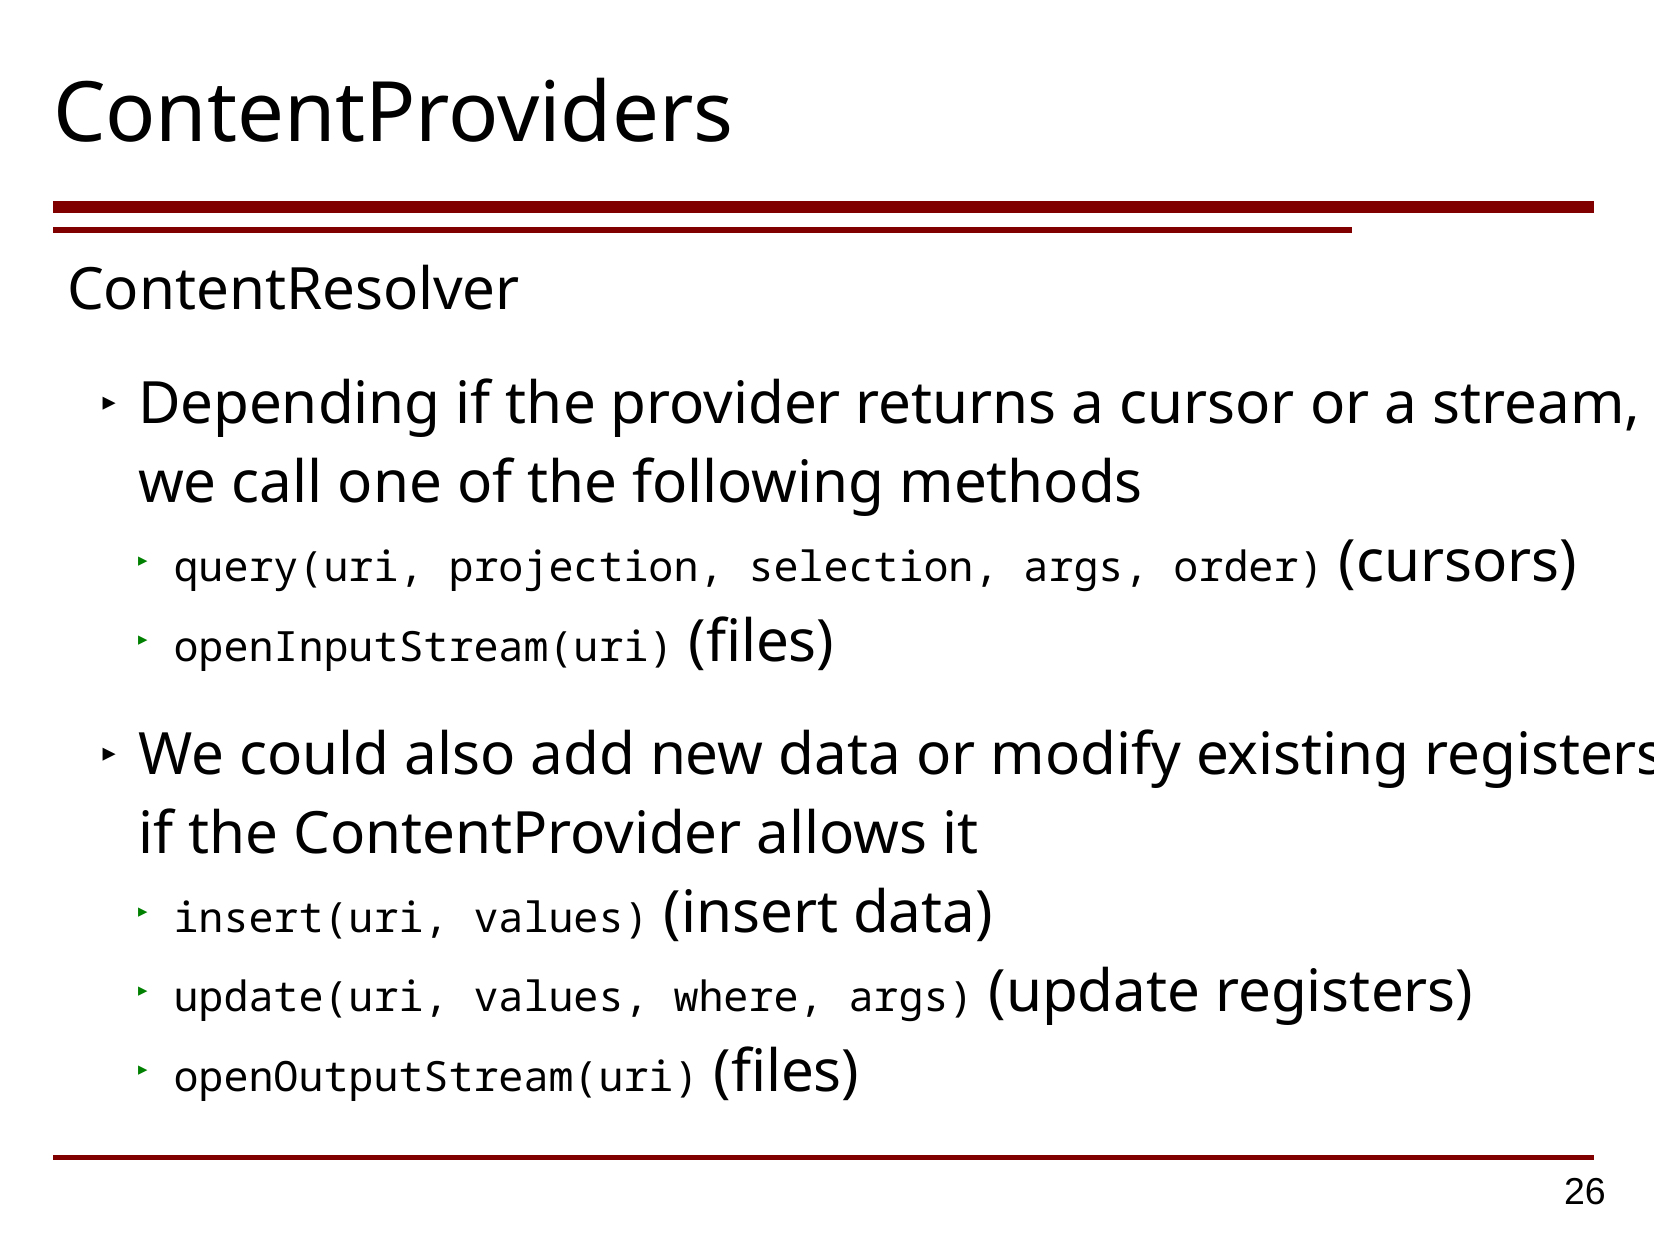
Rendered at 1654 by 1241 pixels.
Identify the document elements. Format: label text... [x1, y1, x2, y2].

text_box ContentResolver Depending if the provider returns a cursor or a stream, we call one of the following methods query(uri, projection, selection, args, order) (cursors) openInputStream(uri) (files) We could also add new data or modify existing registers if the ContentProvider allows it insert(uri, values) (insert data) update(uri, values, where, args) (update registers) openOutputStream(uri) (files) [52, 240, 1613, 1152]
text_box <número> [35, 1163, 1654, 1221]
subtitle ContentProviders [53, 48, 1542, 172]
